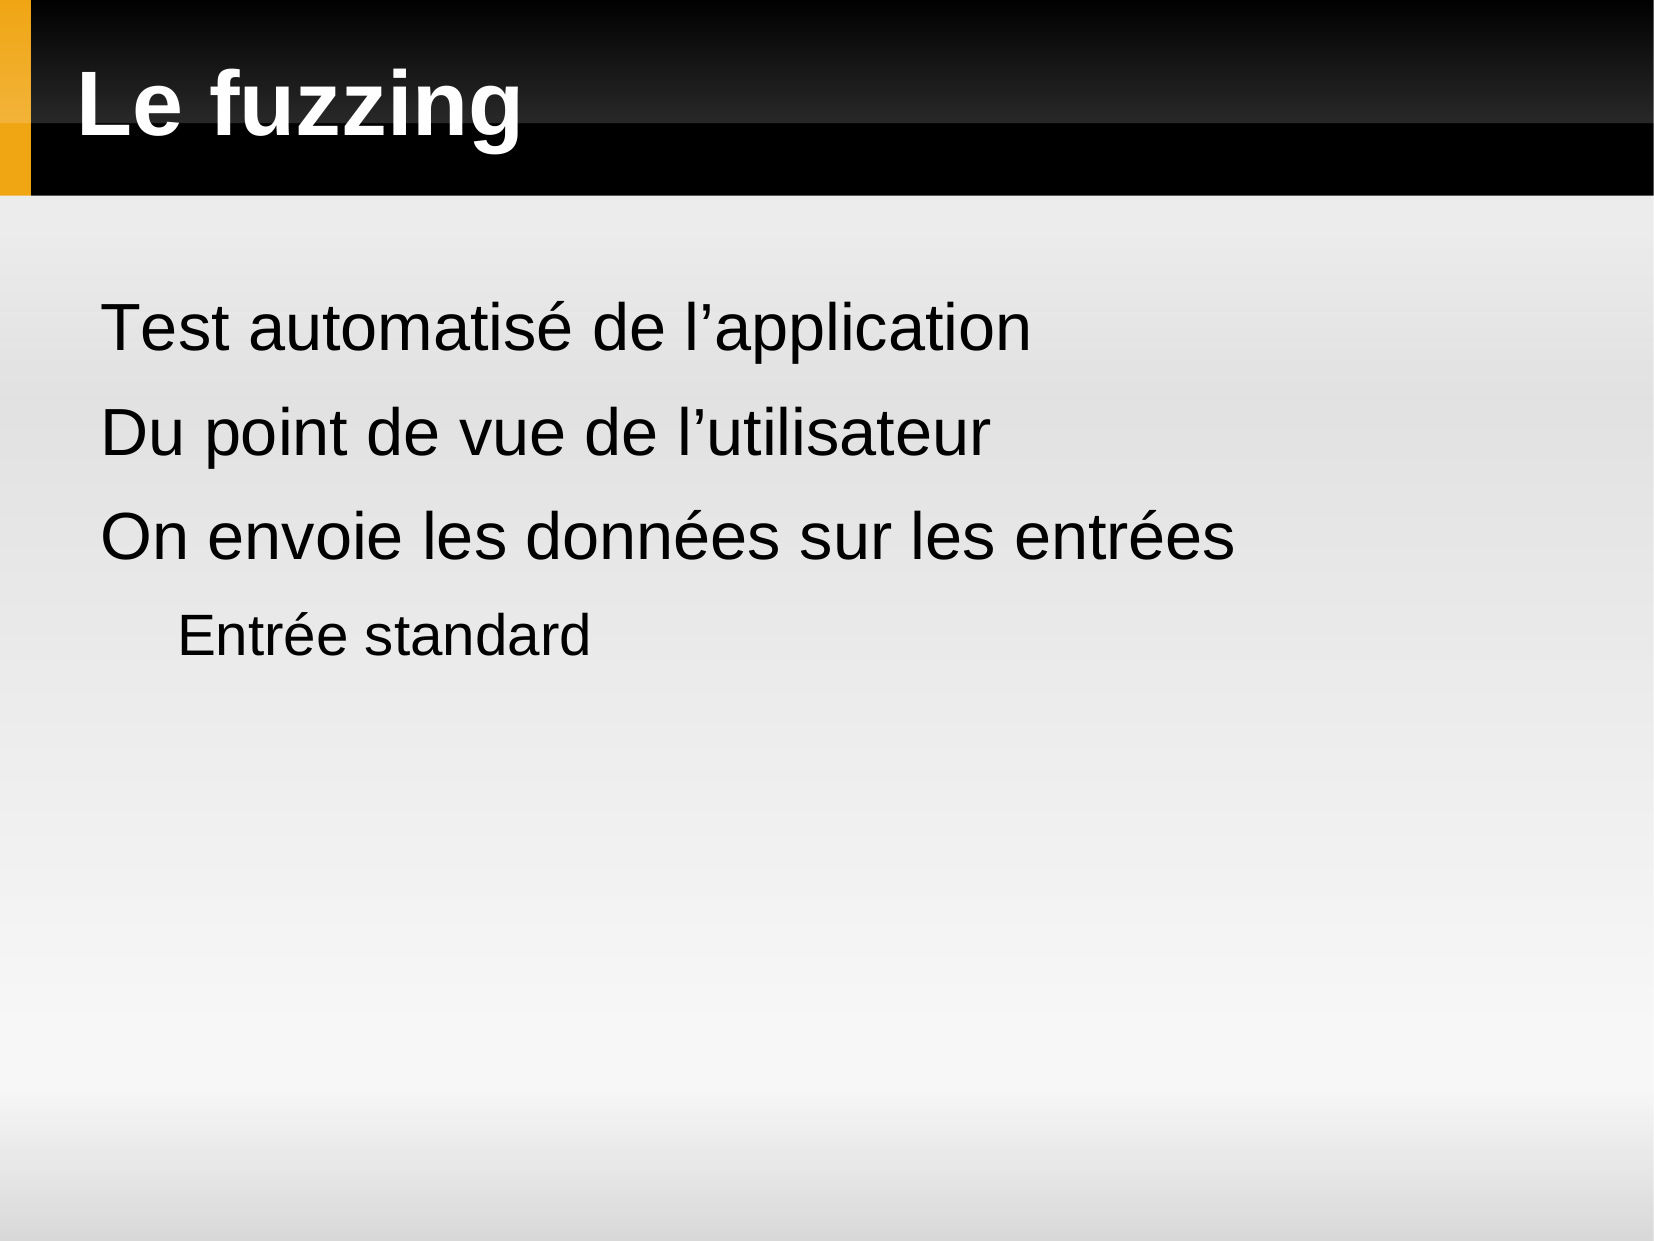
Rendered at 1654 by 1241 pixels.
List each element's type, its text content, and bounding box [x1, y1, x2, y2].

list Test automatisé de l’application Du point de vue de l’utilisateur On envoie les données sur les entrées Entrée standard [82, 290, 1571, 1094]
picture [0, 0, 1654, 1241]
title Le fuzzing [76, 7, 1565, 200]
